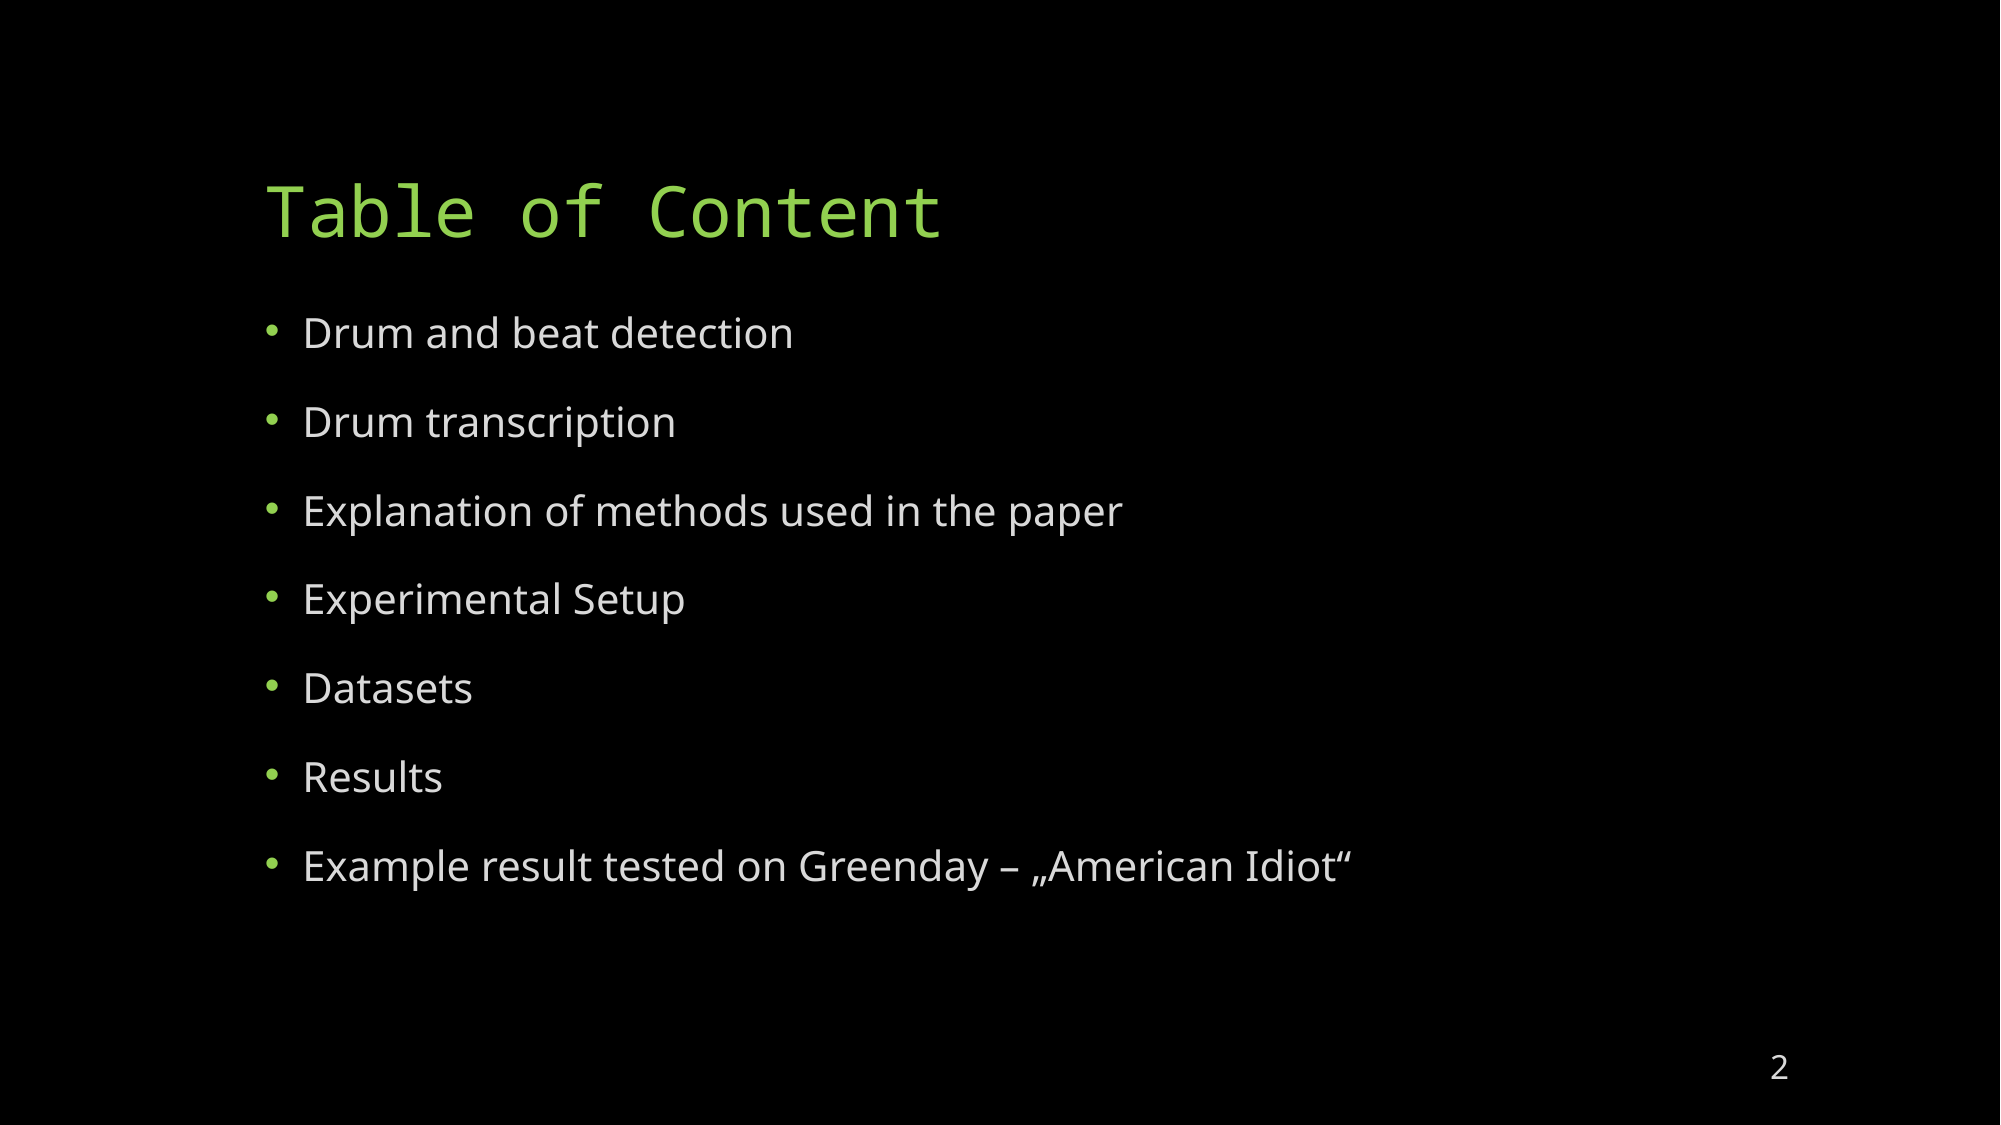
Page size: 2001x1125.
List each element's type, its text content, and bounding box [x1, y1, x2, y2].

text_box [1755, 1038, 1893, 1081]
list Drum and beat detection Drum transcription Explanation of methods used in the paper Experimental Setup Datasets Results Example result tested on Greenday – „American Idiot“ [249, 299, 1750, 1000]
title Table of Content [249, 75, 1750, 263]
